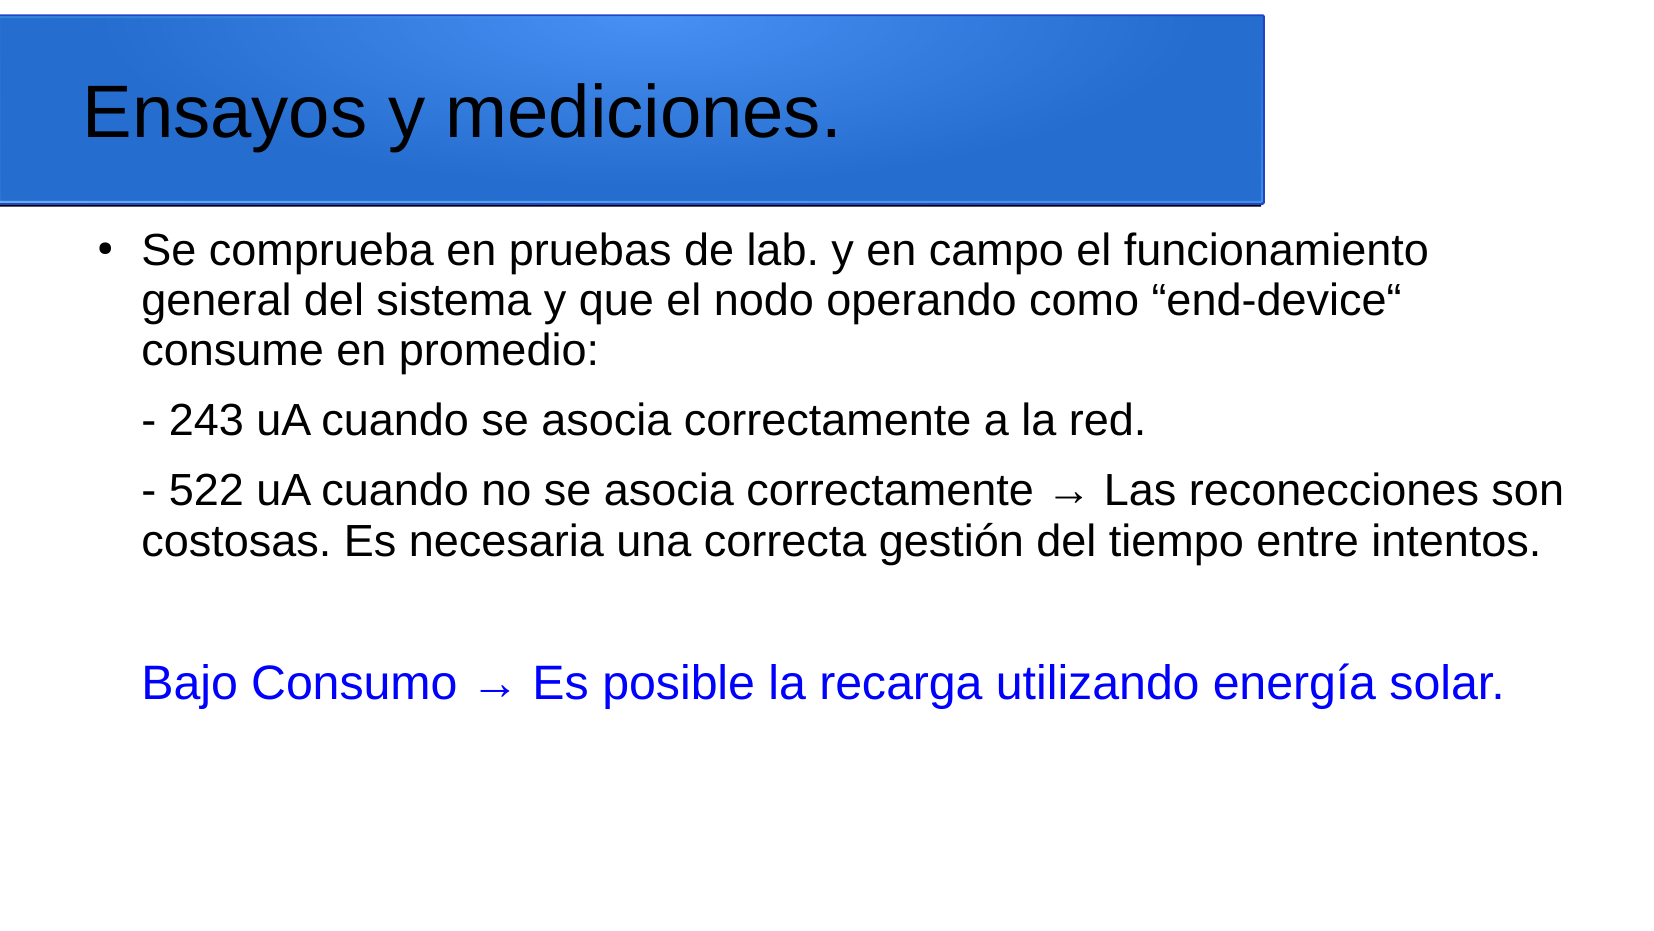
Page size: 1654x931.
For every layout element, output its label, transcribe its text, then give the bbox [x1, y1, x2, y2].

list Se comprueba en pruebas de lab. y en campo el funcionamiento general del sistema y que el nodo operando como “end-device“ consume en promedio: - 243 uA cuando se asocia correctamente a la red. - 522 uA cuando no se asocia correctamente → Las reconecciones son costosas. Es necesaria una correcta gestión del tiempo entre intentos. Bajo Consumo → Es posible la recarga utilizando energía solar. [82, 224, 1571, 764]
title Ensayos y mediciones. [82, 35, 1235, 189]
